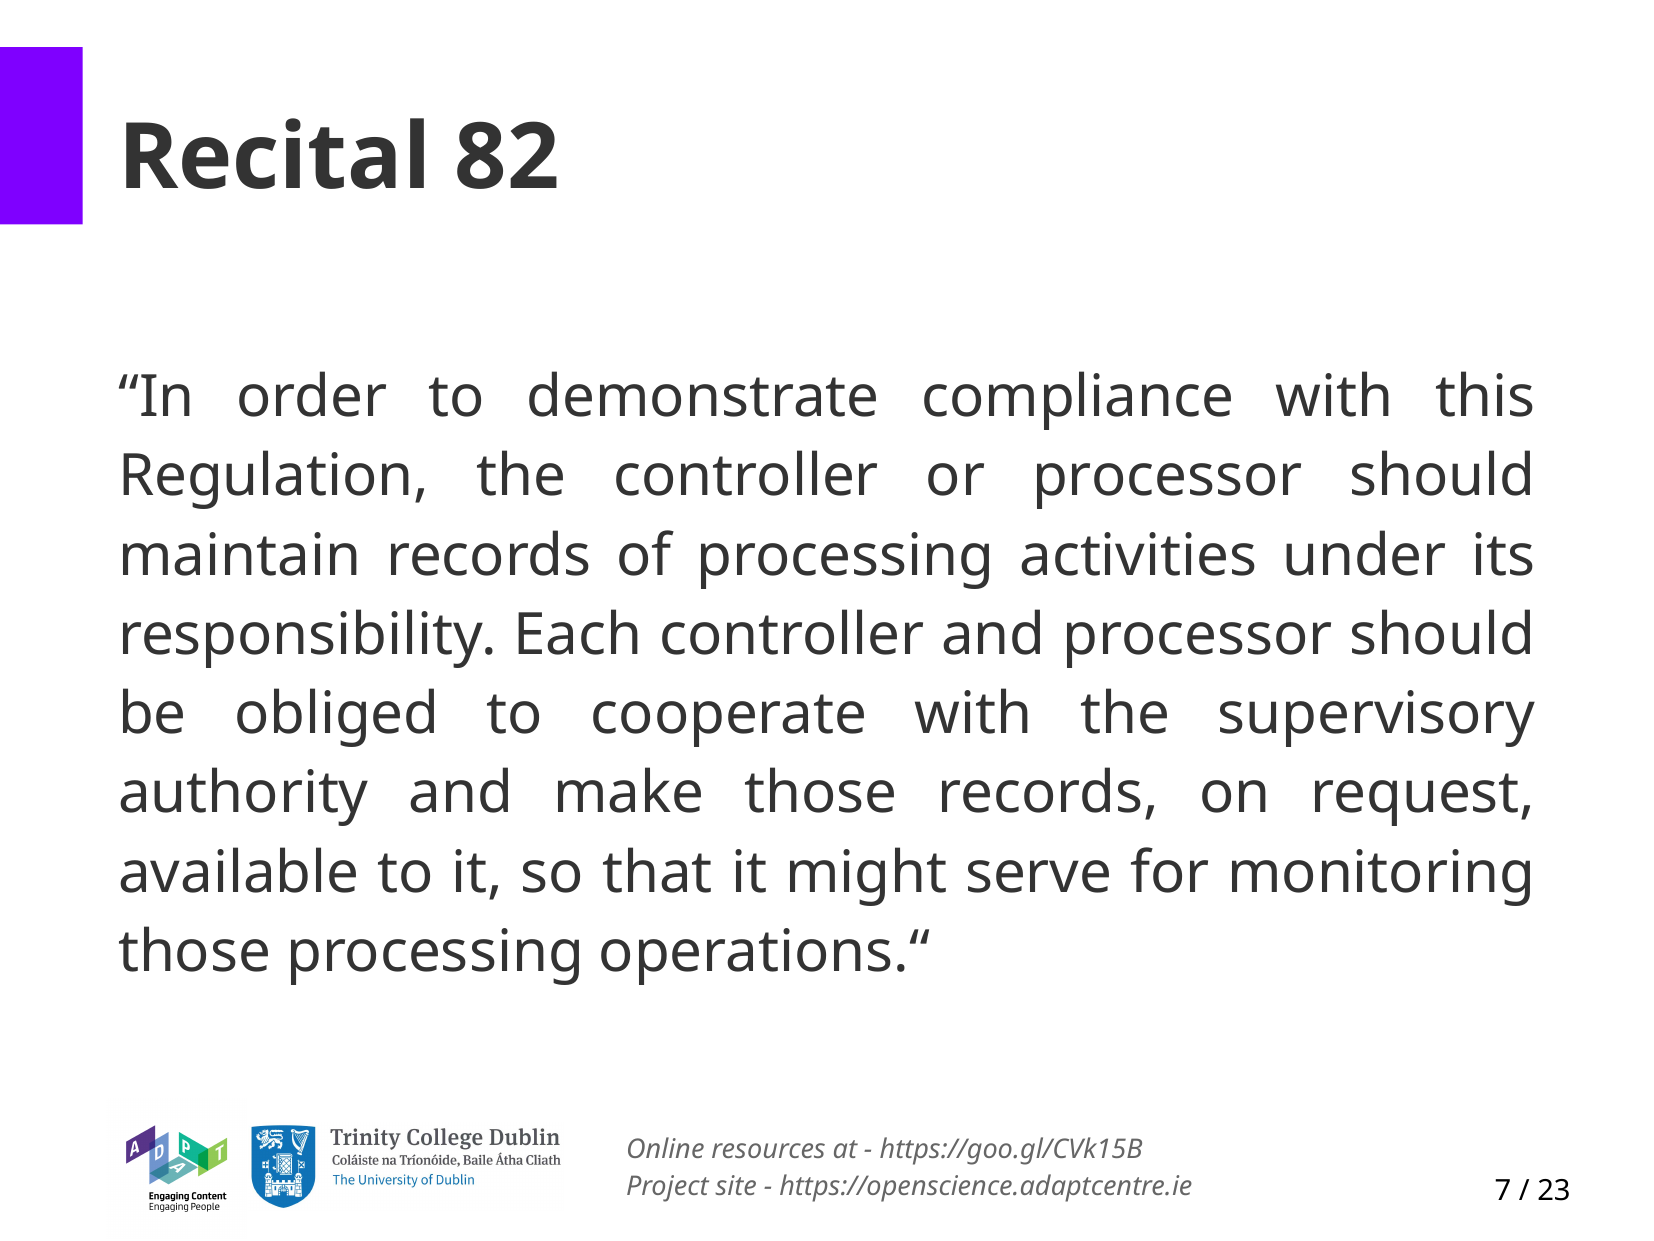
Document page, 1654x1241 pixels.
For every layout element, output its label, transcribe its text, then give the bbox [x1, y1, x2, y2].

title Recital 82 [118, 49, 1571, 257]
list “In order to demonstrate compliance with this Regulation, the controller or processor should maintain records of processing activities under its responsibility. Each controller and processor should be obliged to cooperate with the supervisory authority and make those records, on request, available to it, so that it might serve for monitoring those processing operations.“ [118, 354, 1536, 1074]
picture [106, 1098, 247, 1239]
picture [248, 1122, 564, 1211]
